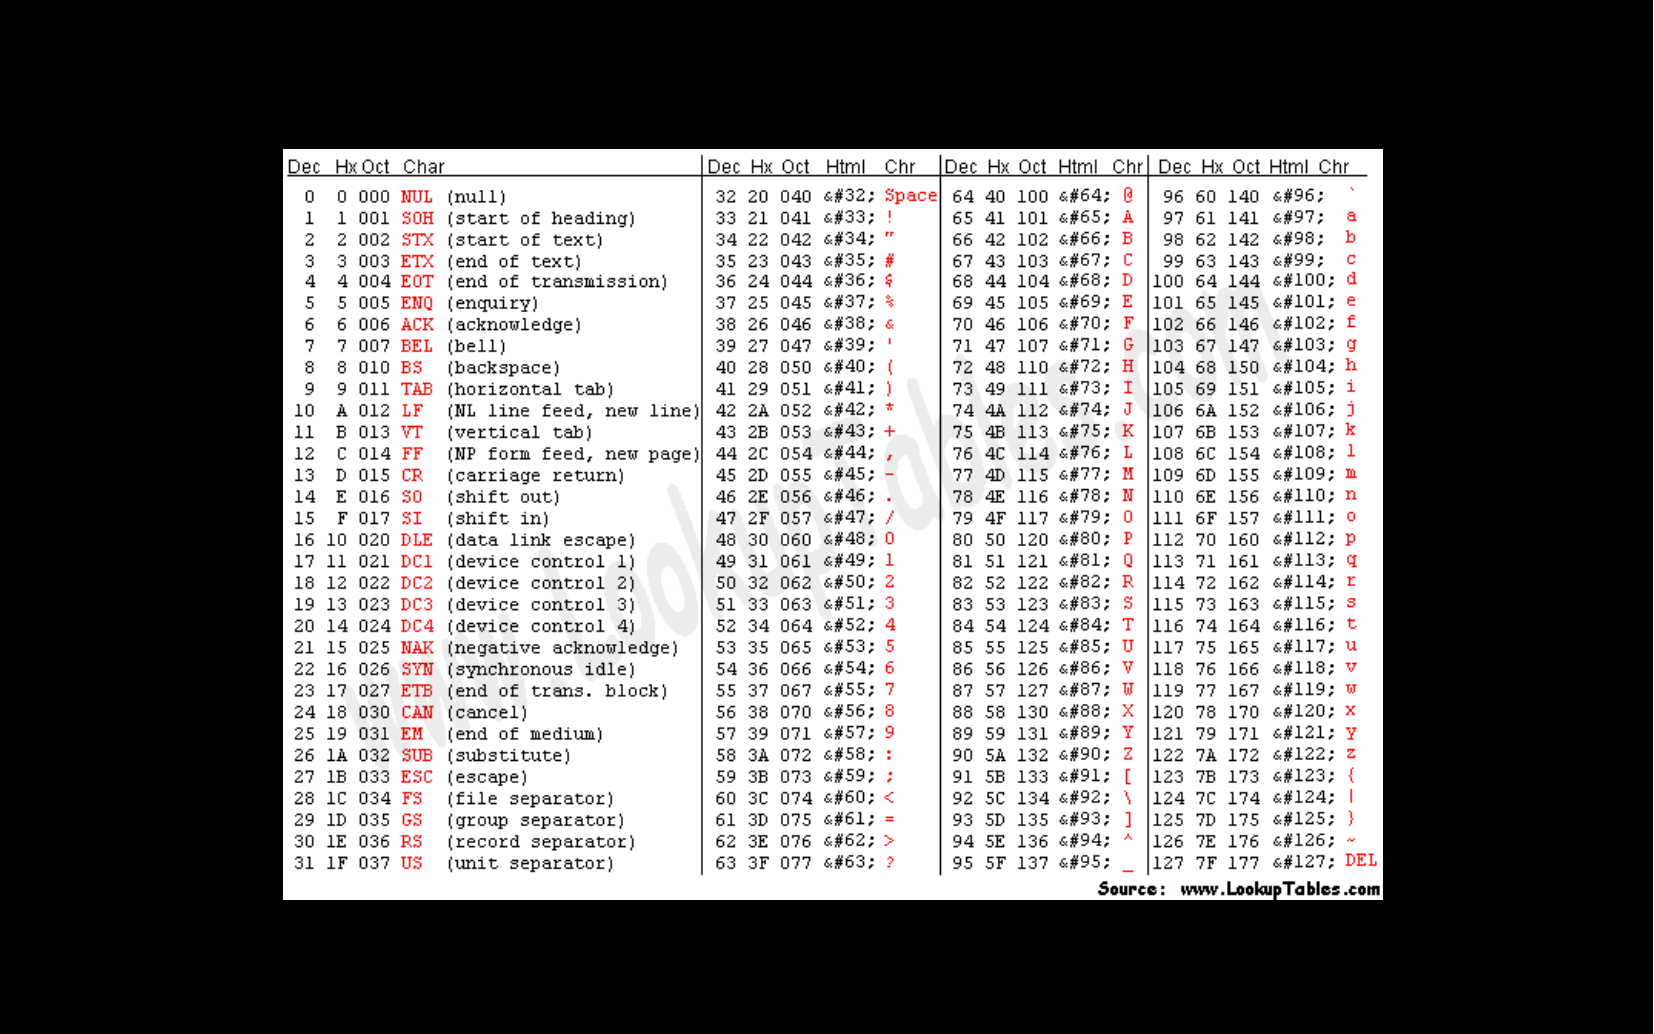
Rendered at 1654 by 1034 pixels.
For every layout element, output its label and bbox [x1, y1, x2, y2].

picture [283, 149, 1383, 901]
